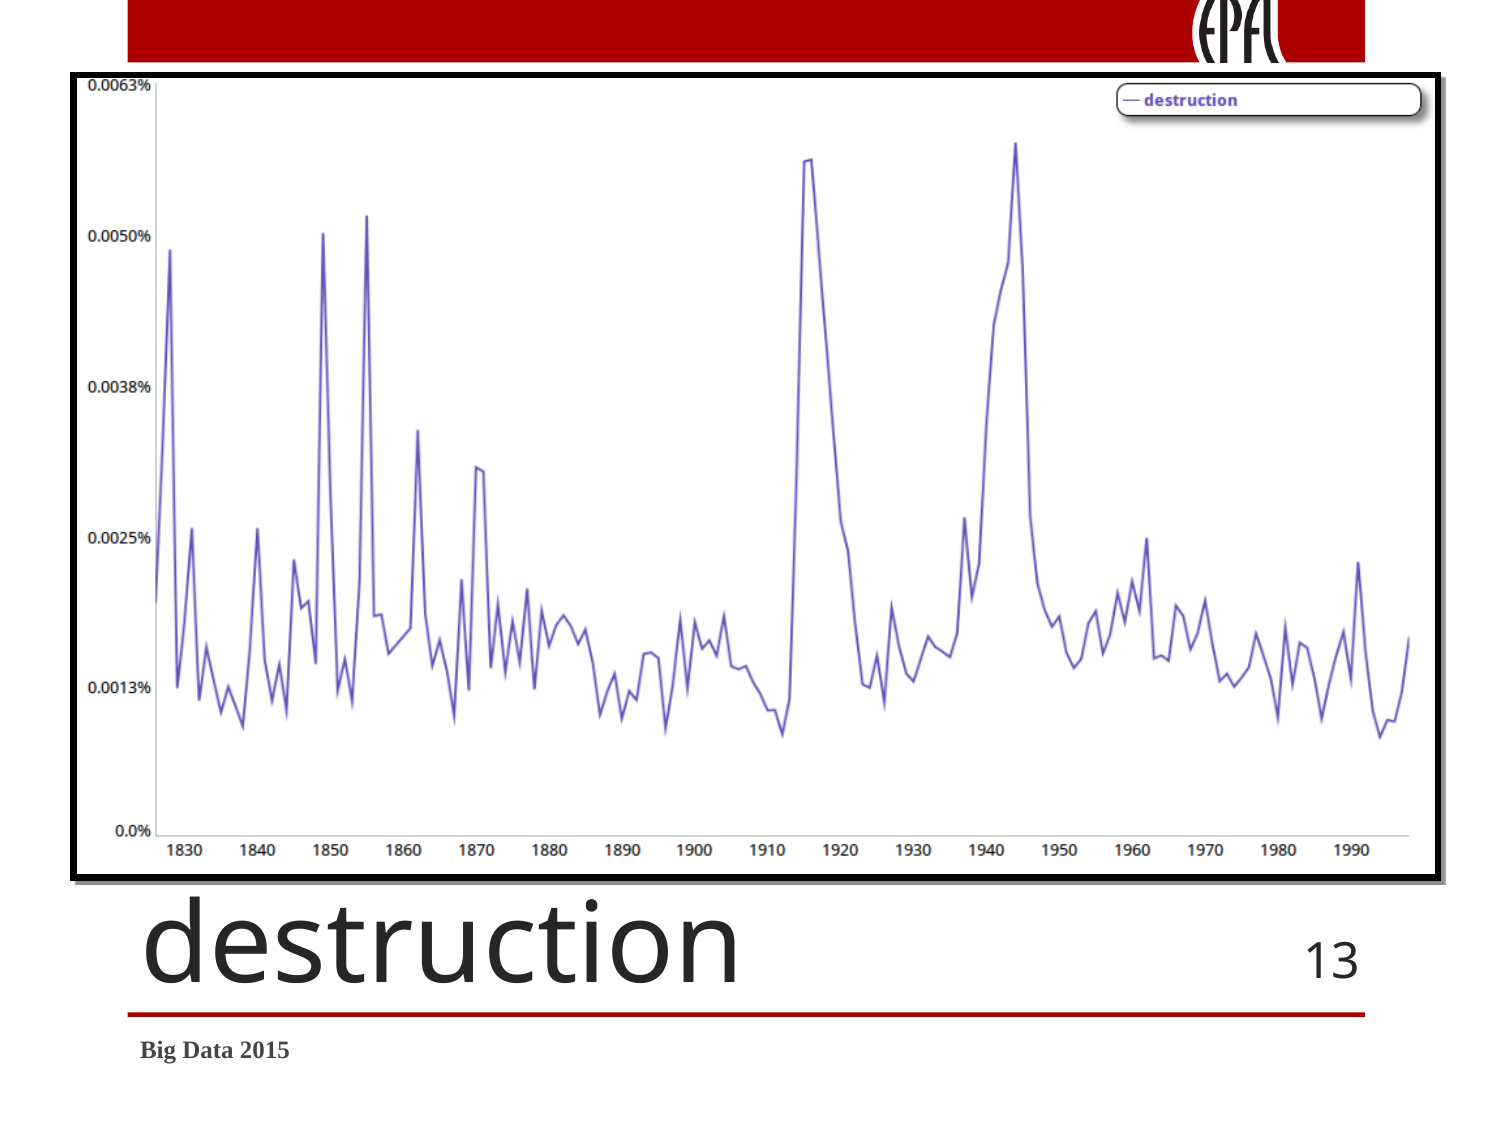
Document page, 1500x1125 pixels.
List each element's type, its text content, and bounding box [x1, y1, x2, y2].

footer Big Data 2015 [125, 1018, 925, 1079]
title destruction [125, 885, 1238, 1013]
slide_number <numéro> [1250, 933, 1375, 993]
picture [0, 0, 1500, 1125]
